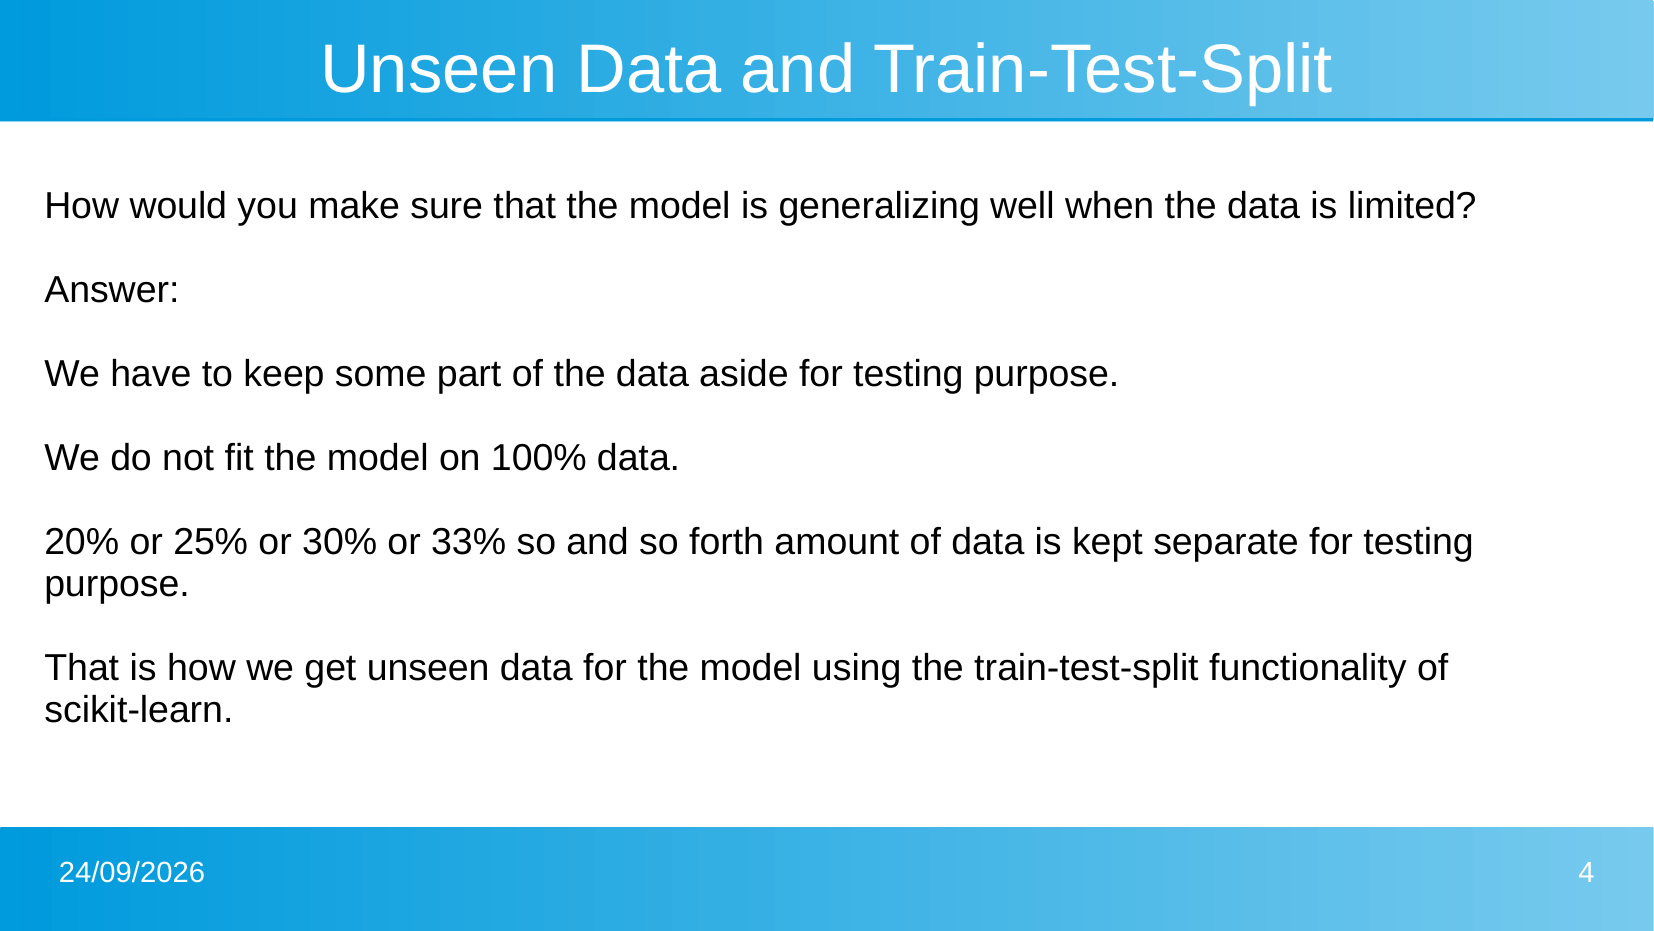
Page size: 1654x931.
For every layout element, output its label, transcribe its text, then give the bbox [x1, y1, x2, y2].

text_box How would you make sure that the model is generalizing well when the data is limited? Answer: We have to keep some part of the data aside for testing purpose. We do not fit the model on 100% data. 20% or 25% or 30% or 33% so and so forth amount of data is kept separate for testing purpose. That is how we get unseen data for the model using the train-test-split functionality of scikit-learn. [29, 177, 1565, 738]
title Unseen Data and Train-Test-Split [59, 29, 1595, 108]
